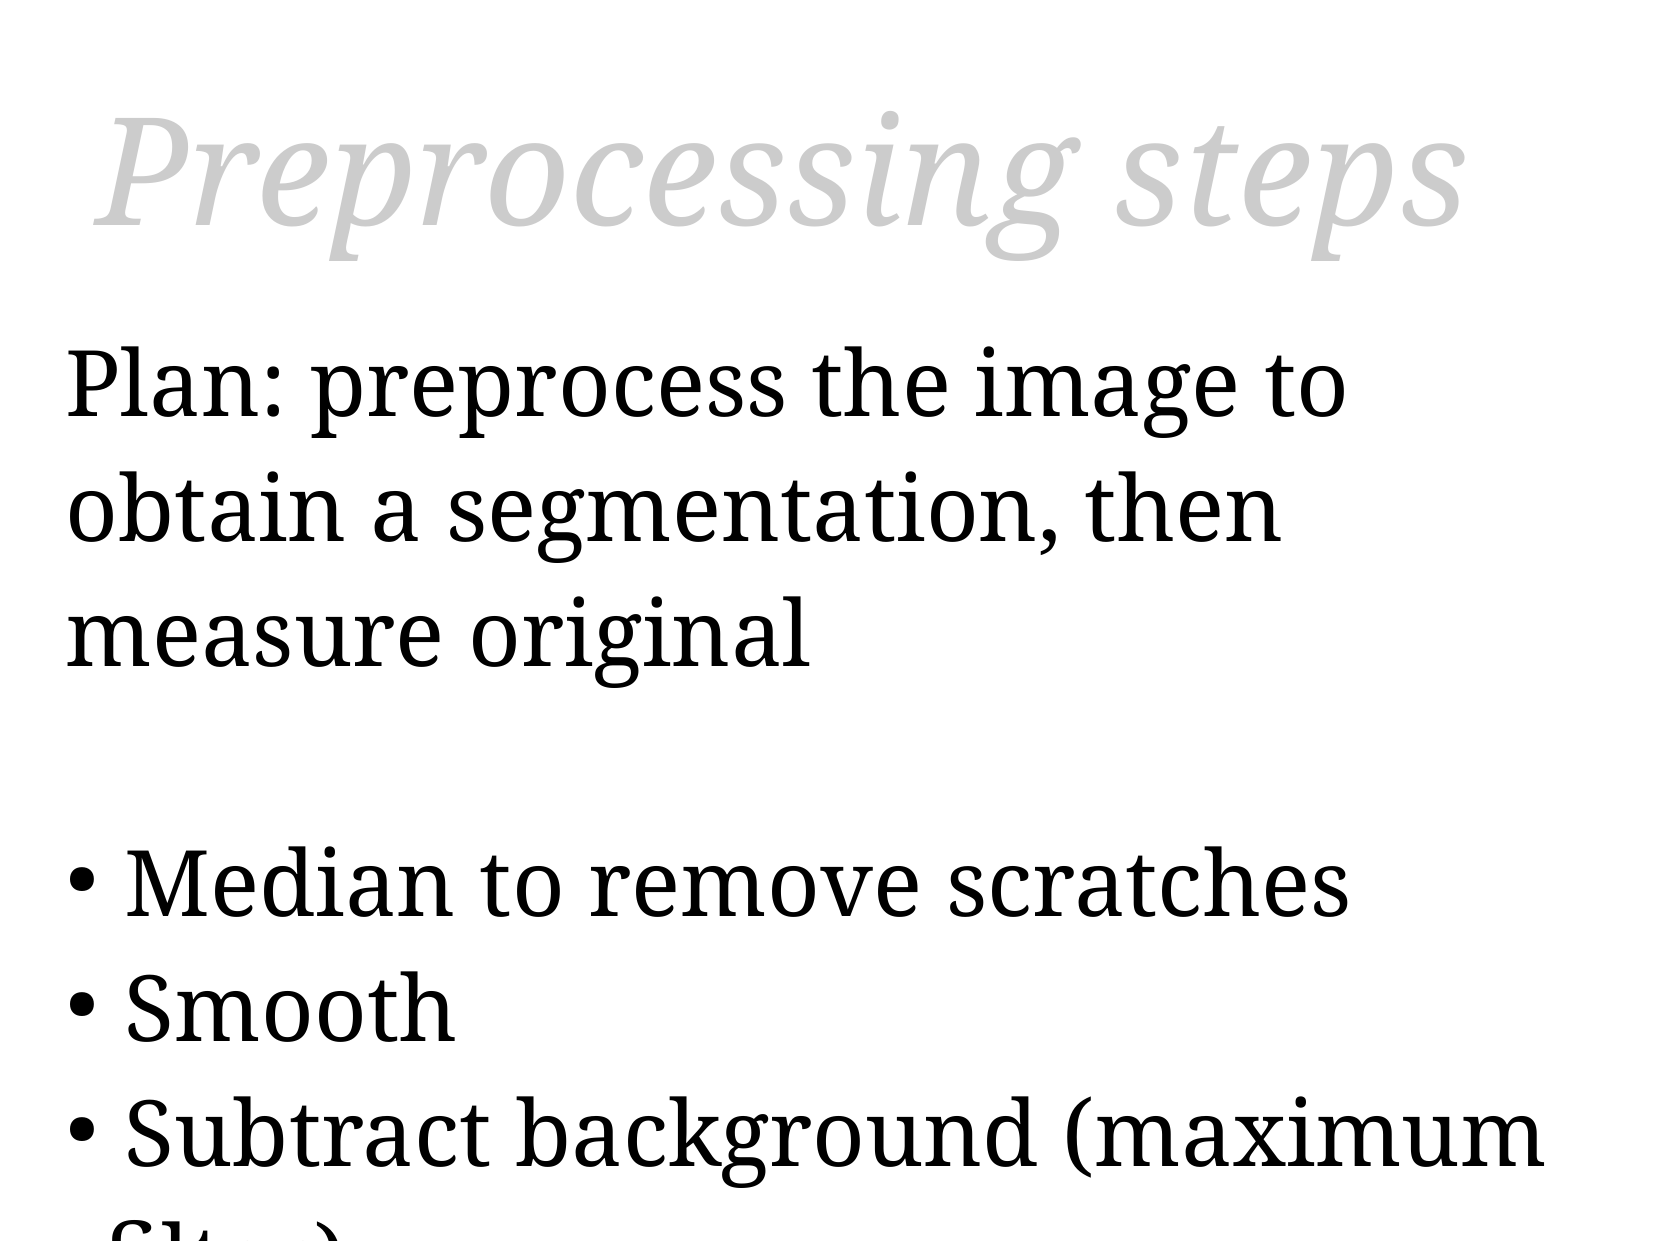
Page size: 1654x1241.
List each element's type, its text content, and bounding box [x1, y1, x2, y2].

text_box Preprocessing steps [81, 57, 1654, 239]
text_box Plan: preprocess the image to obtain a segmentation, then measure original Median to remove scratches Smooth Subtract background (maximum filter) [50, 311, 1626, 936]
